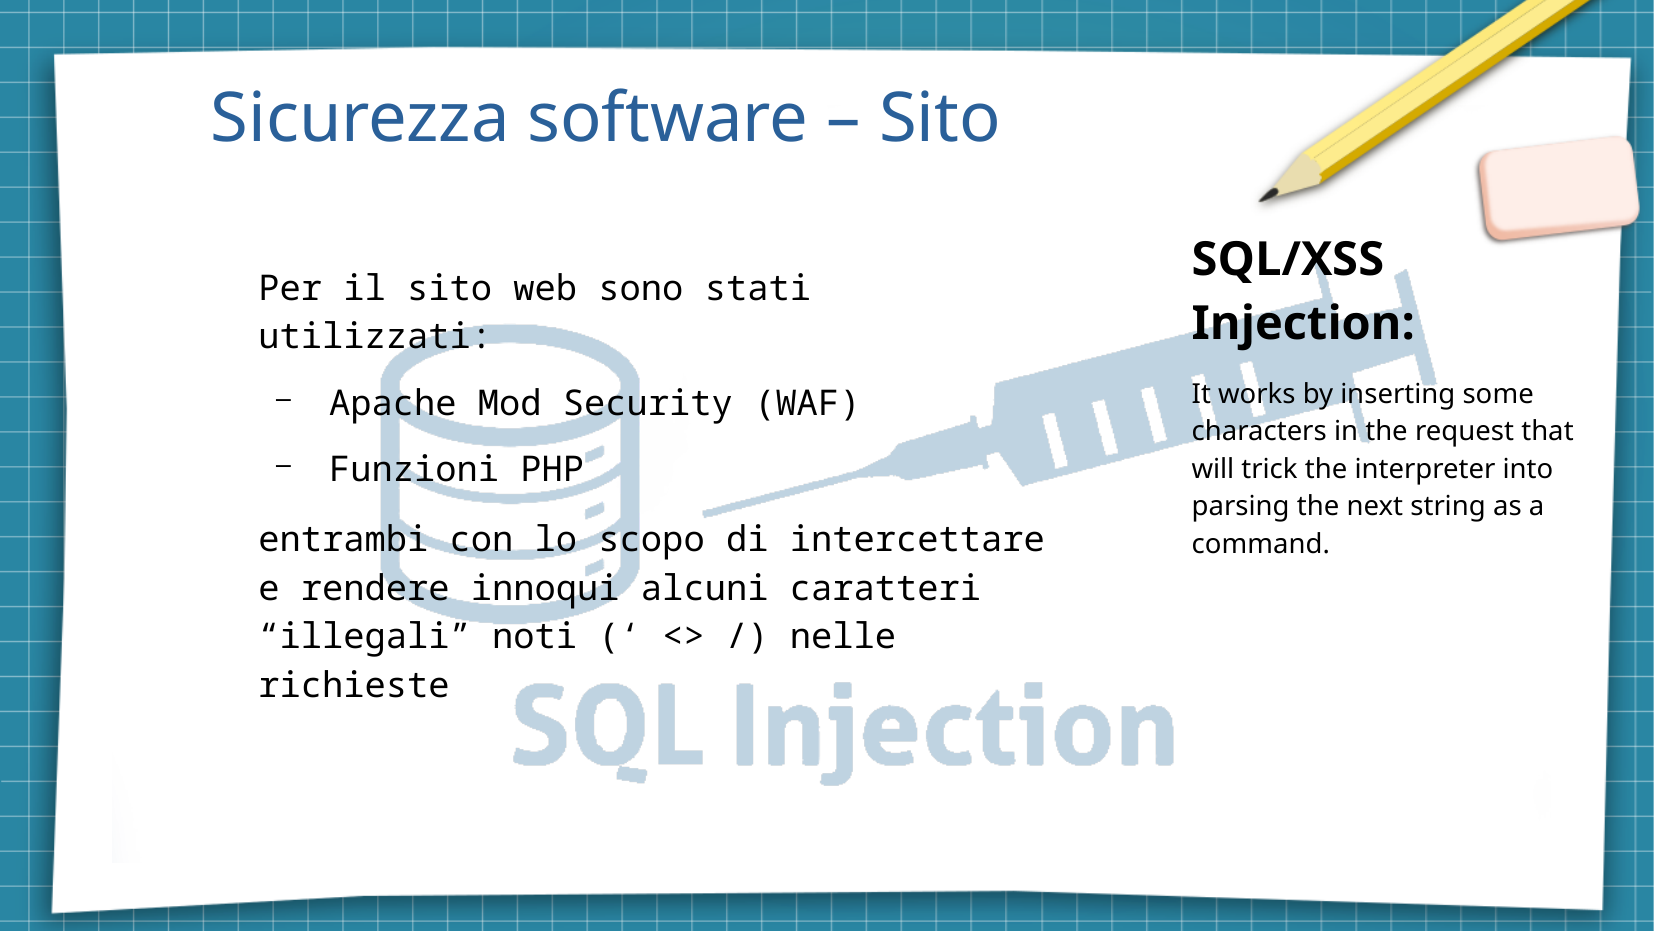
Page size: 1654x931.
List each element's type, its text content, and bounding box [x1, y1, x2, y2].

title Sicurezza software – Sito [0, 37, 1351, 193]
list SQL/XSS Injection: It works by inserting some characters in the request that will trick the interpreter into parsing the next string as a command. [1125, 225, 1613, 563]
list Per il sito web sono stati utilizzati: Apache Mod Security (WAF) Funzioni PHP entrambi con lo scopo di intercettare e rendere innoqui alcuni caratteri “illegali” noti (‘ <> /) nelle richieste [187, 262, 1051, 751]
picture [0, 0, 1654, 931]
